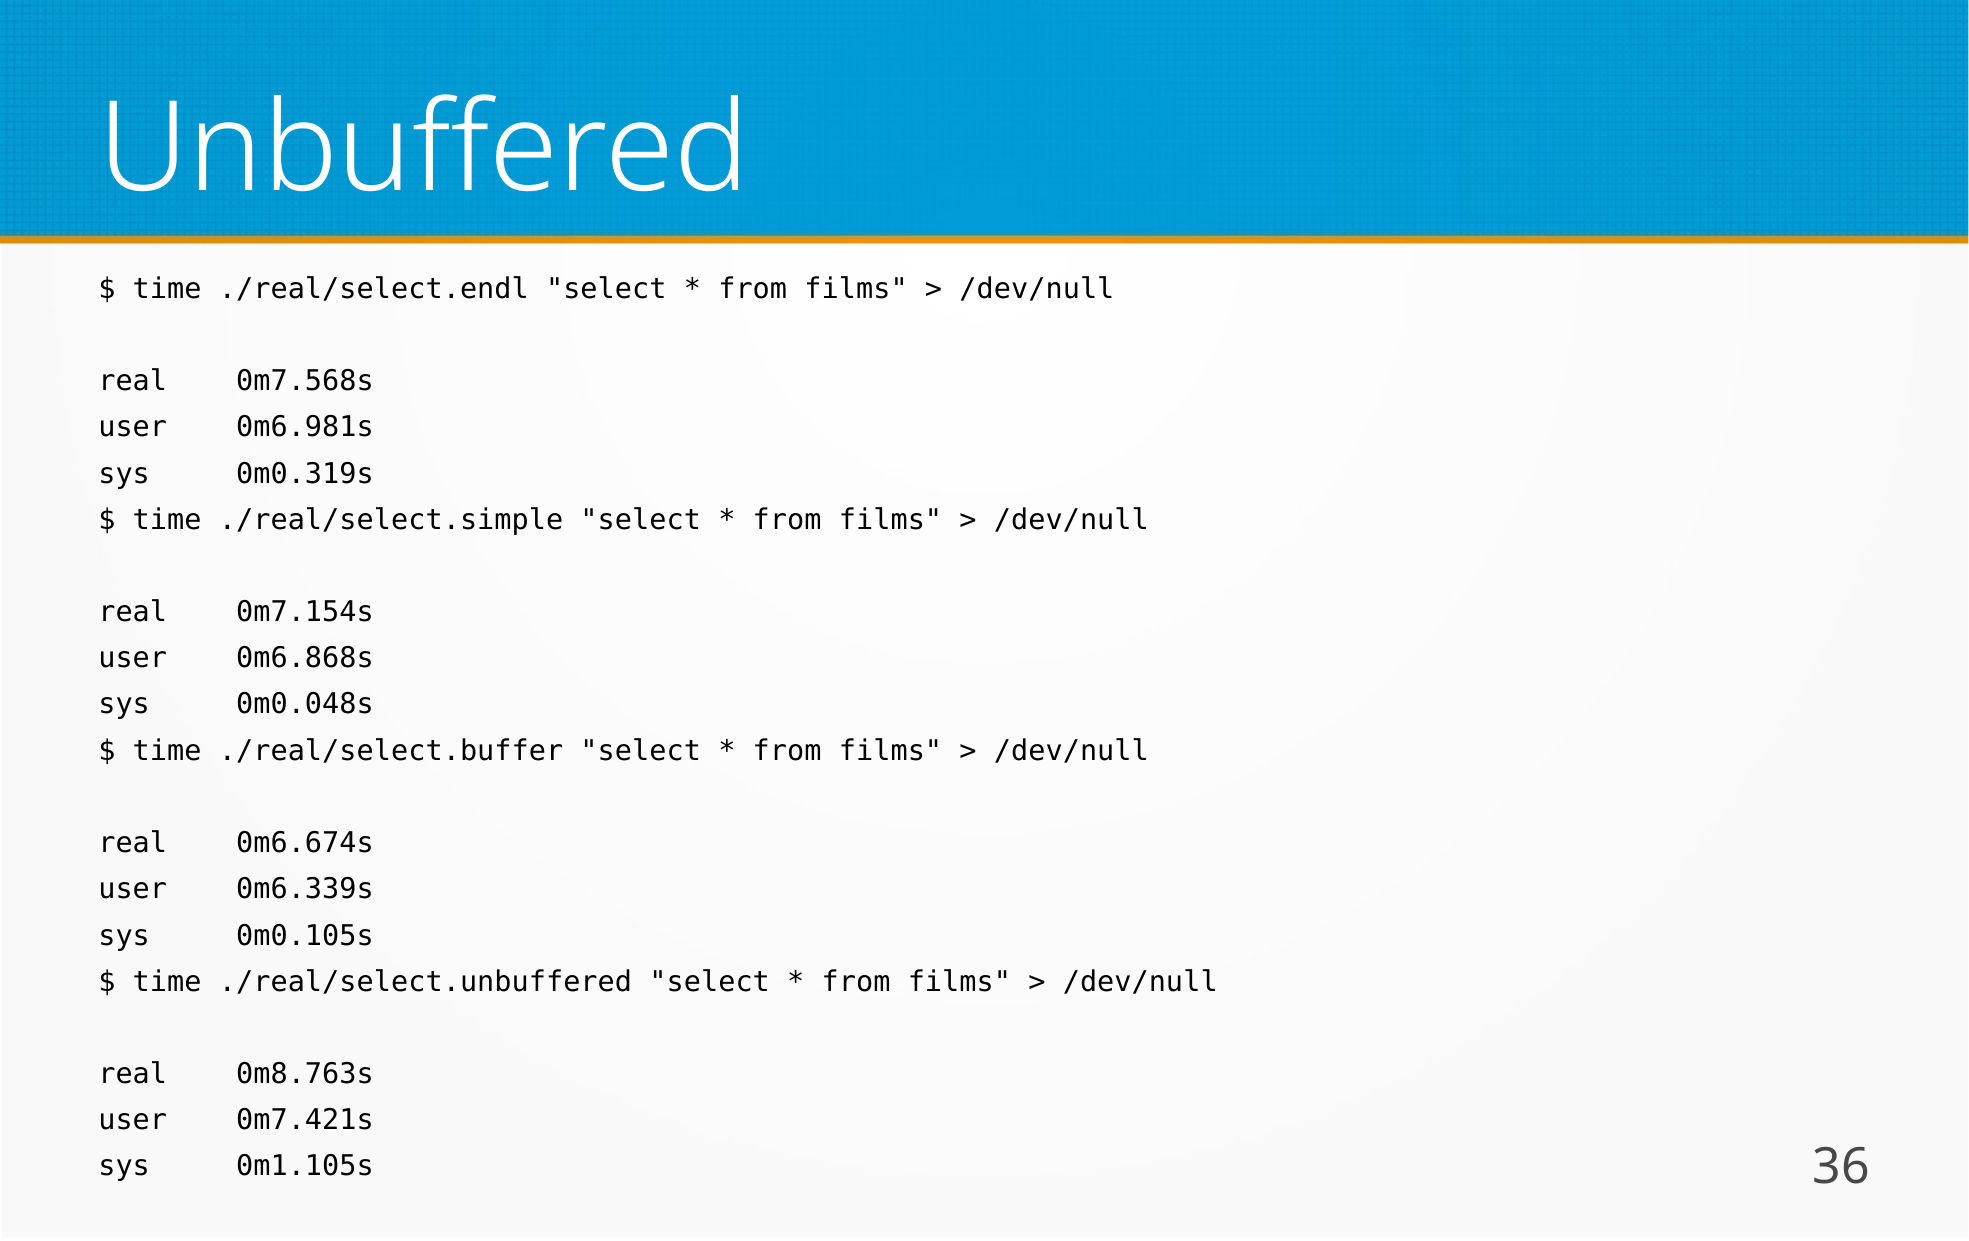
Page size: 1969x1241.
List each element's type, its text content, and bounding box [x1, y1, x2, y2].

picture [0, 233, 1969, 1241]
title Unbuffered [98, 19, 1870, 227]
list $ time ./real/select.endl "select * from films" > /dev/null real 0m7.568s user 0m6.981s sys 0m0.319s $ time ./real/select.simple "select * from films" > /dev/null real 0m7.154s user 0m6.868s sys 0m0.048s $ time ./real/select.buffer "select * from films" > /dev/null real 0m6.674s user 0m6.339s sys 0m0.105s $ time ./real/select.unbuffered "select * from films" > /dev/null real 0m8.763s user 0m7.421s sys 0m1.105s [98, 271, 1861, 1193]
